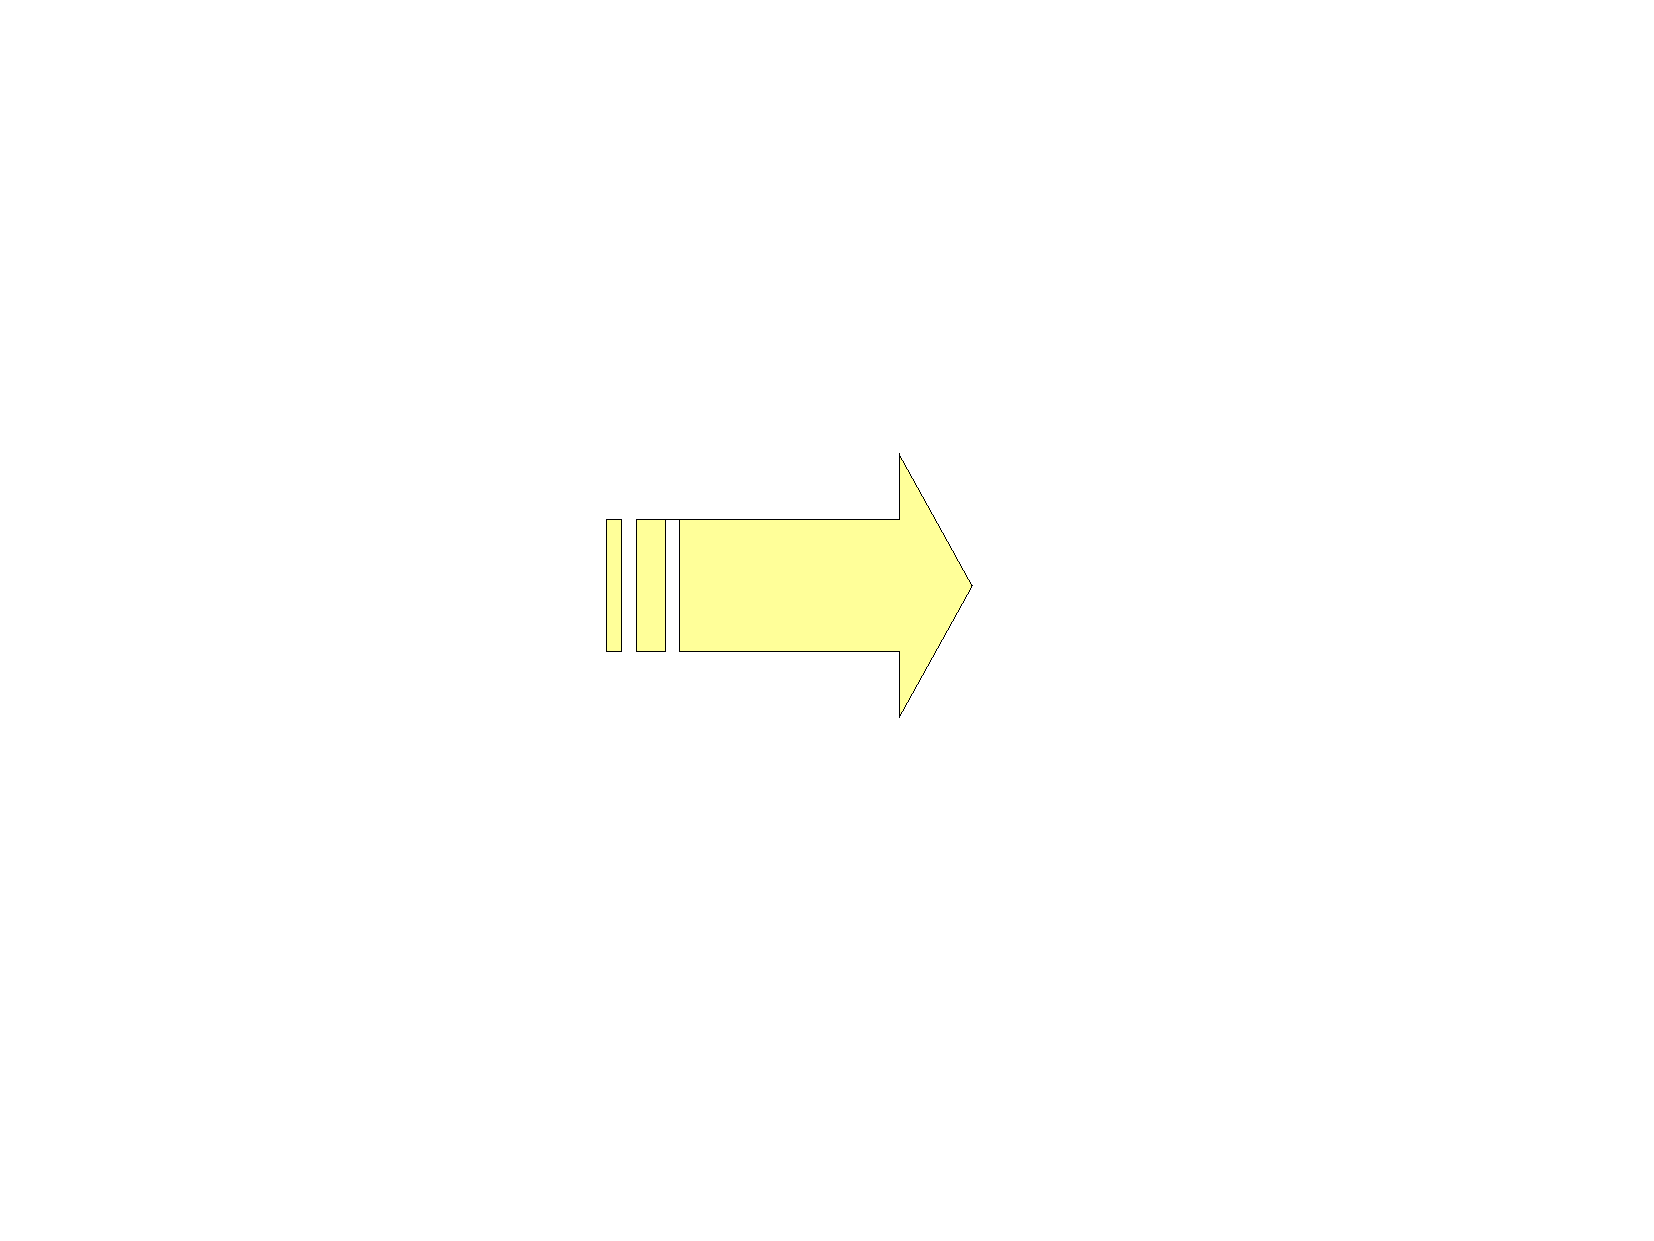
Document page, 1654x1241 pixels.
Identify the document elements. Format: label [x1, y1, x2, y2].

text_box [636, 453, 973, 718]
text_box [606, 519, 622, 652]
